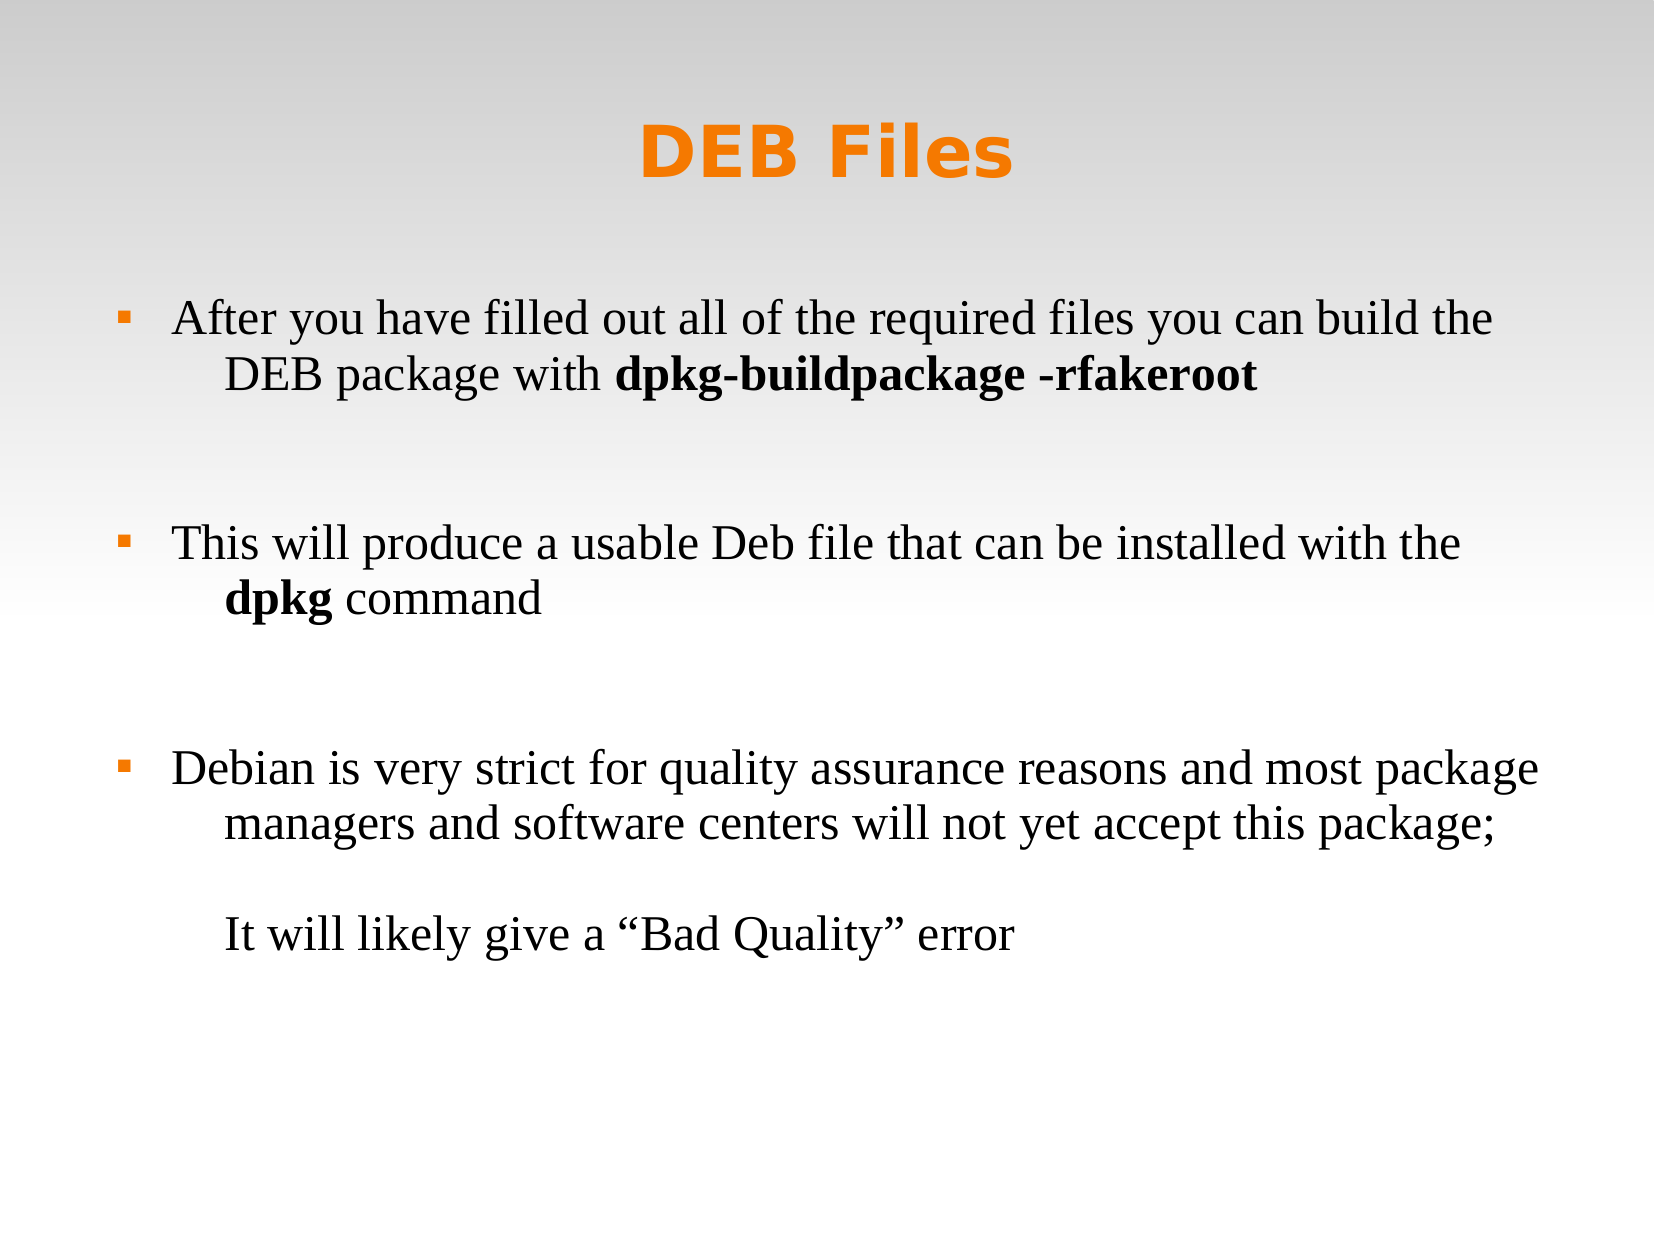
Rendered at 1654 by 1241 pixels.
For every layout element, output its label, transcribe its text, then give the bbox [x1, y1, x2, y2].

title DEB Files [82, 49, 1571, 257]
list After you have filled out all of the required files you can build the DEB package with dpkg-buildpackage -rfakeroot This will produce a usable Deb file that can be installed with the dpkg command Debian is very strict for quality assurance reasons and most package managers and software centers will not yet accept this package; It will likely give a “Bad Quality” error [82, 290, 1571, 1109]
